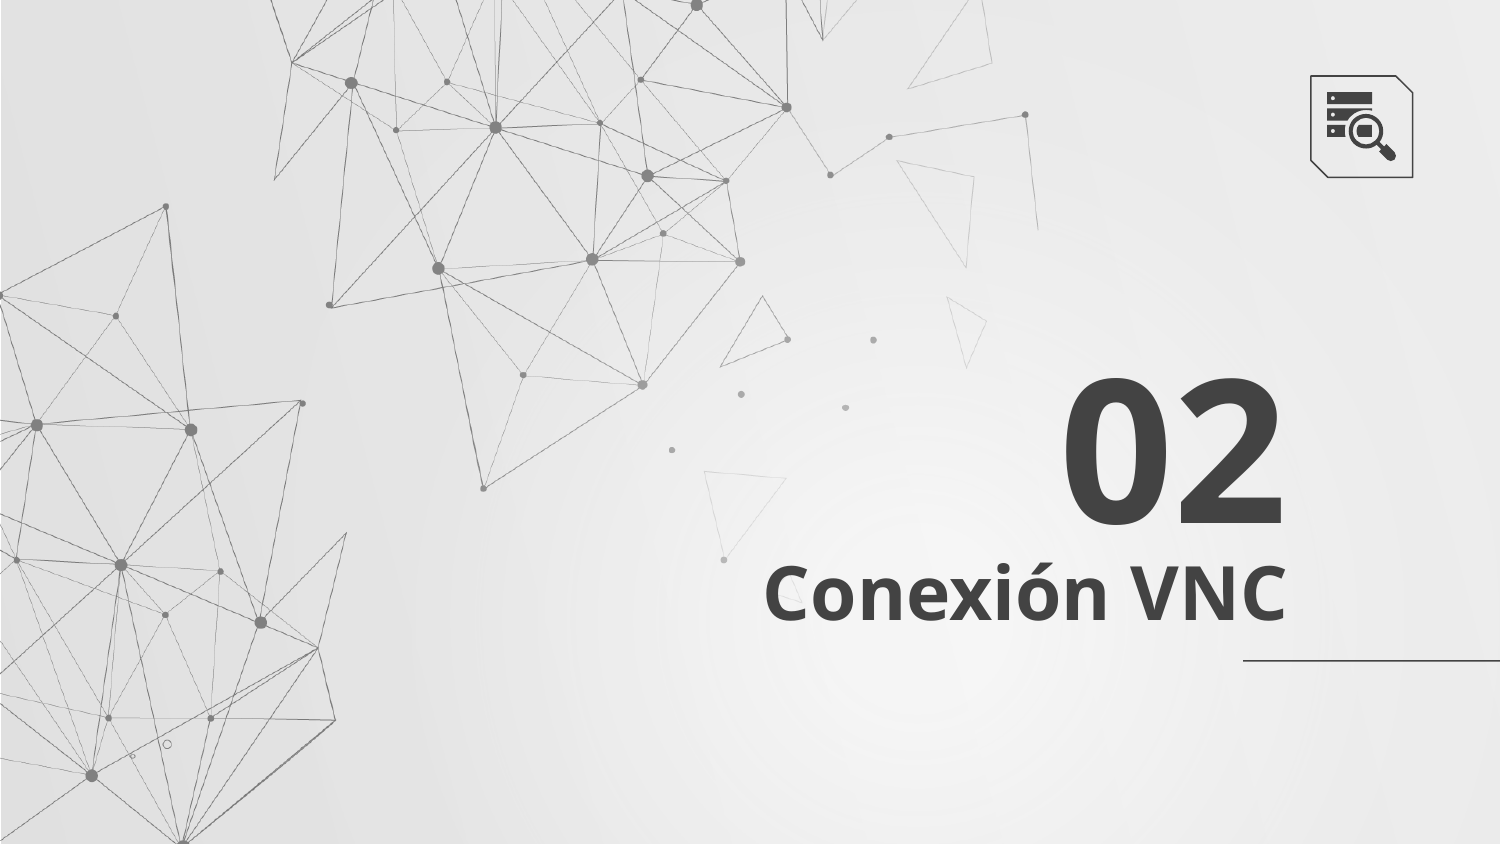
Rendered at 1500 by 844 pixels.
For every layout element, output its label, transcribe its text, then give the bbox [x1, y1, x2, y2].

text_box [1327, 108, 1373, 121]
text_box [1348, 113, 1396, 162]
title 02 [814, 381, 1304, 505]
text_box [1327, 92, 1373, 105]
title Conexión VNC [450, 432, 1304, 748]
picture [0, 0, 1500, 844]
text_box [1327, 124, 1346, 137]
